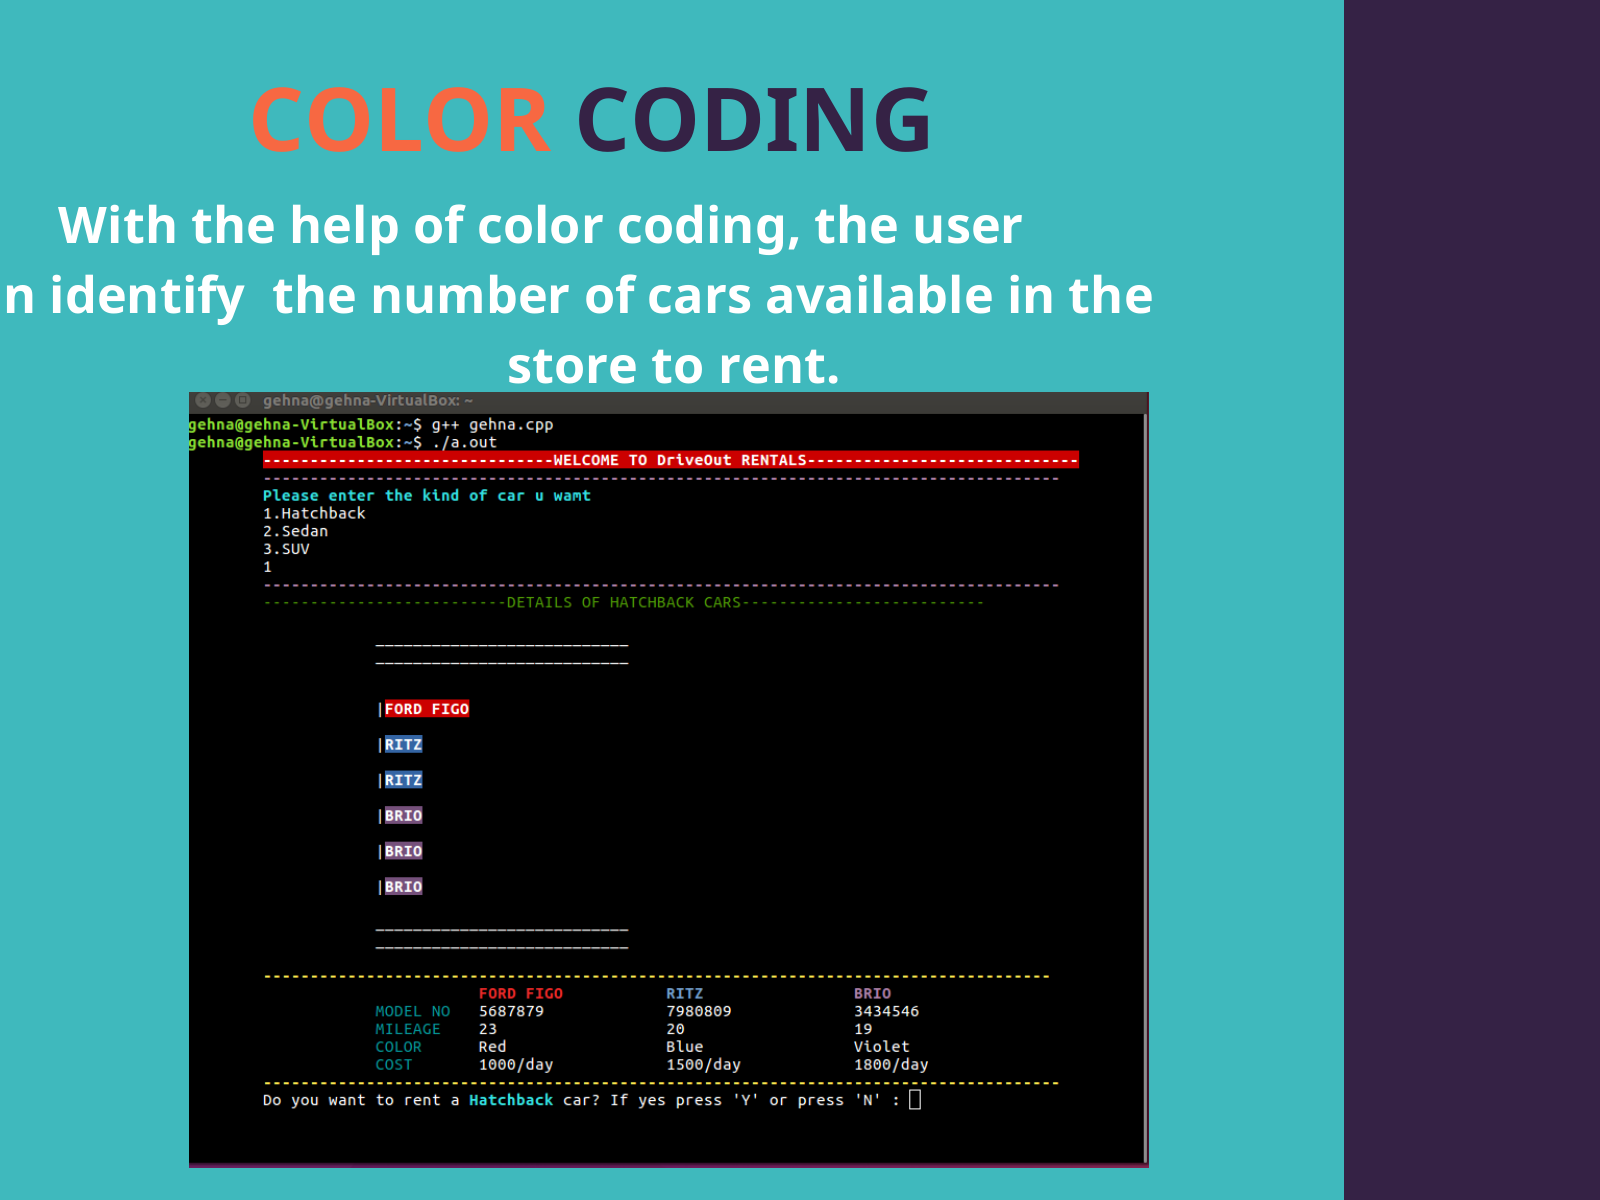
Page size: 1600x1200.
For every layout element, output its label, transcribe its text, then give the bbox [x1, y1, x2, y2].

picture [189, 392, 1149, 1168]
text_box store to rent. [507, 329, 889, 389]
text_box With the help of color coding, the user [59, 189, 1305, 249]
text_box can identify the number of cars available in the [0, 259, 1461, 319]
text_box [0, 0, 1600, 1200]
text_box COLOR CODING [248, 57, 1135, 160]
